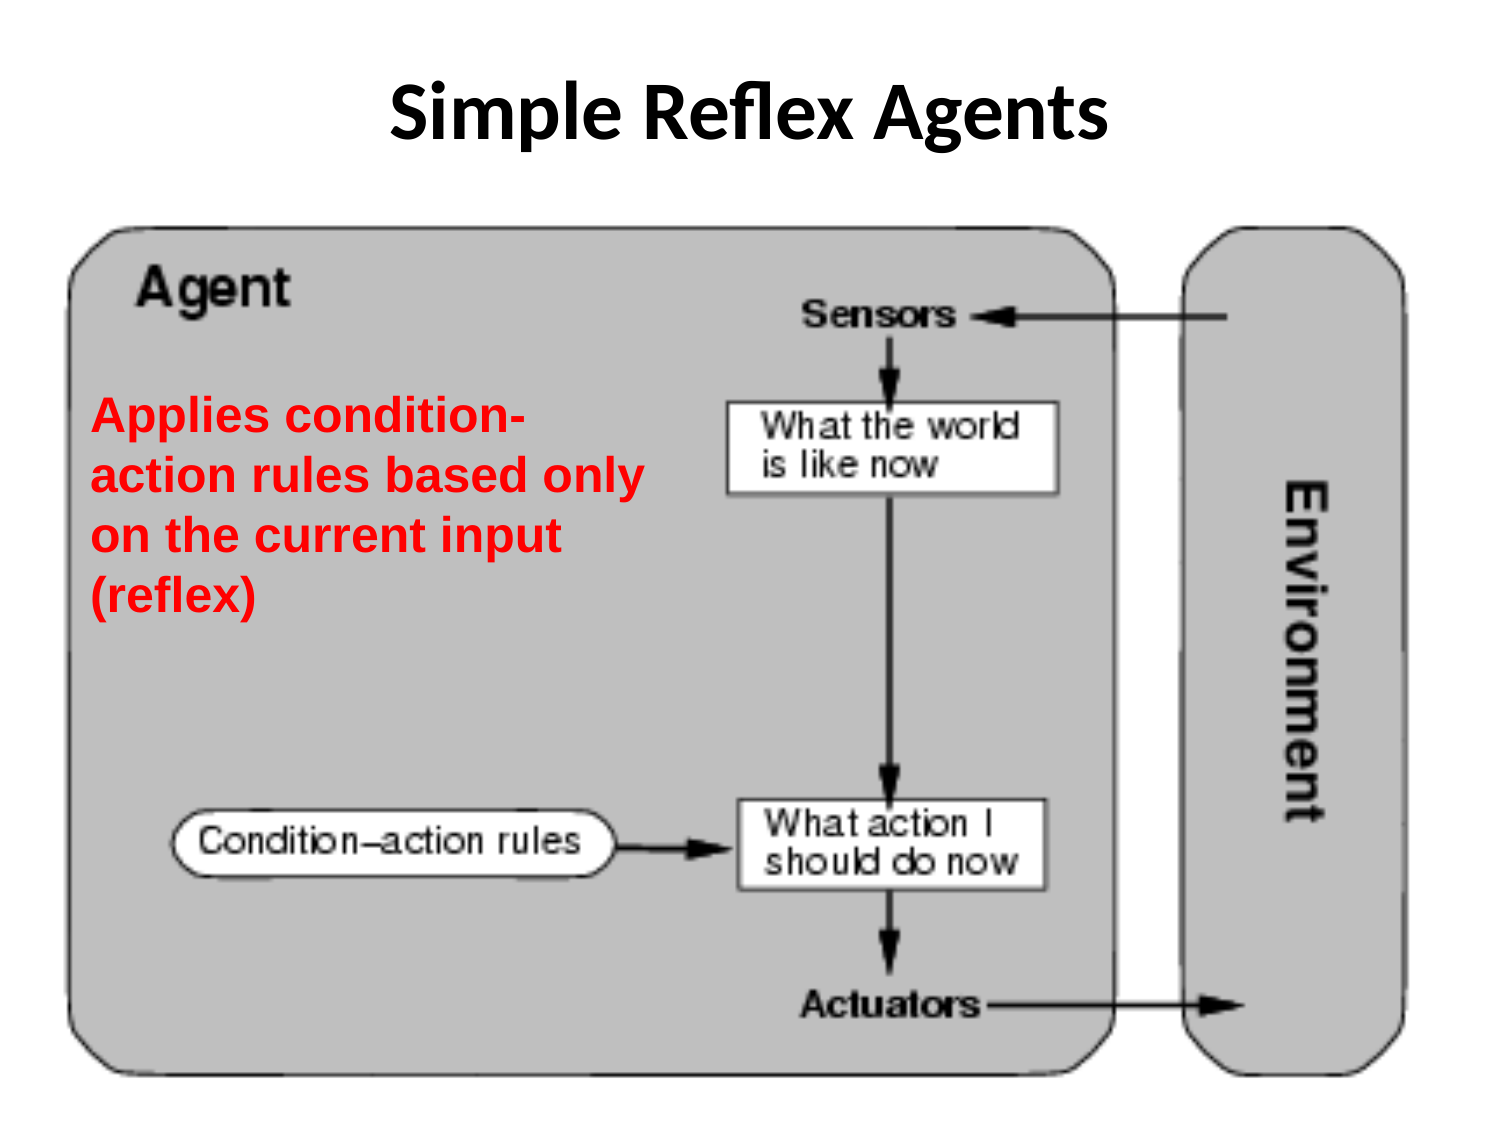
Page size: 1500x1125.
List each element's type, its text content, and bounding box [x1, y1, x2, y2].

picture [62, 224, 1413, 1085]
title Simple Reflex Agents [12, 12, 1488, 200]
text_box Applies condition-action rules based only on the current input (reflex) [74, 374, 675, 631]
